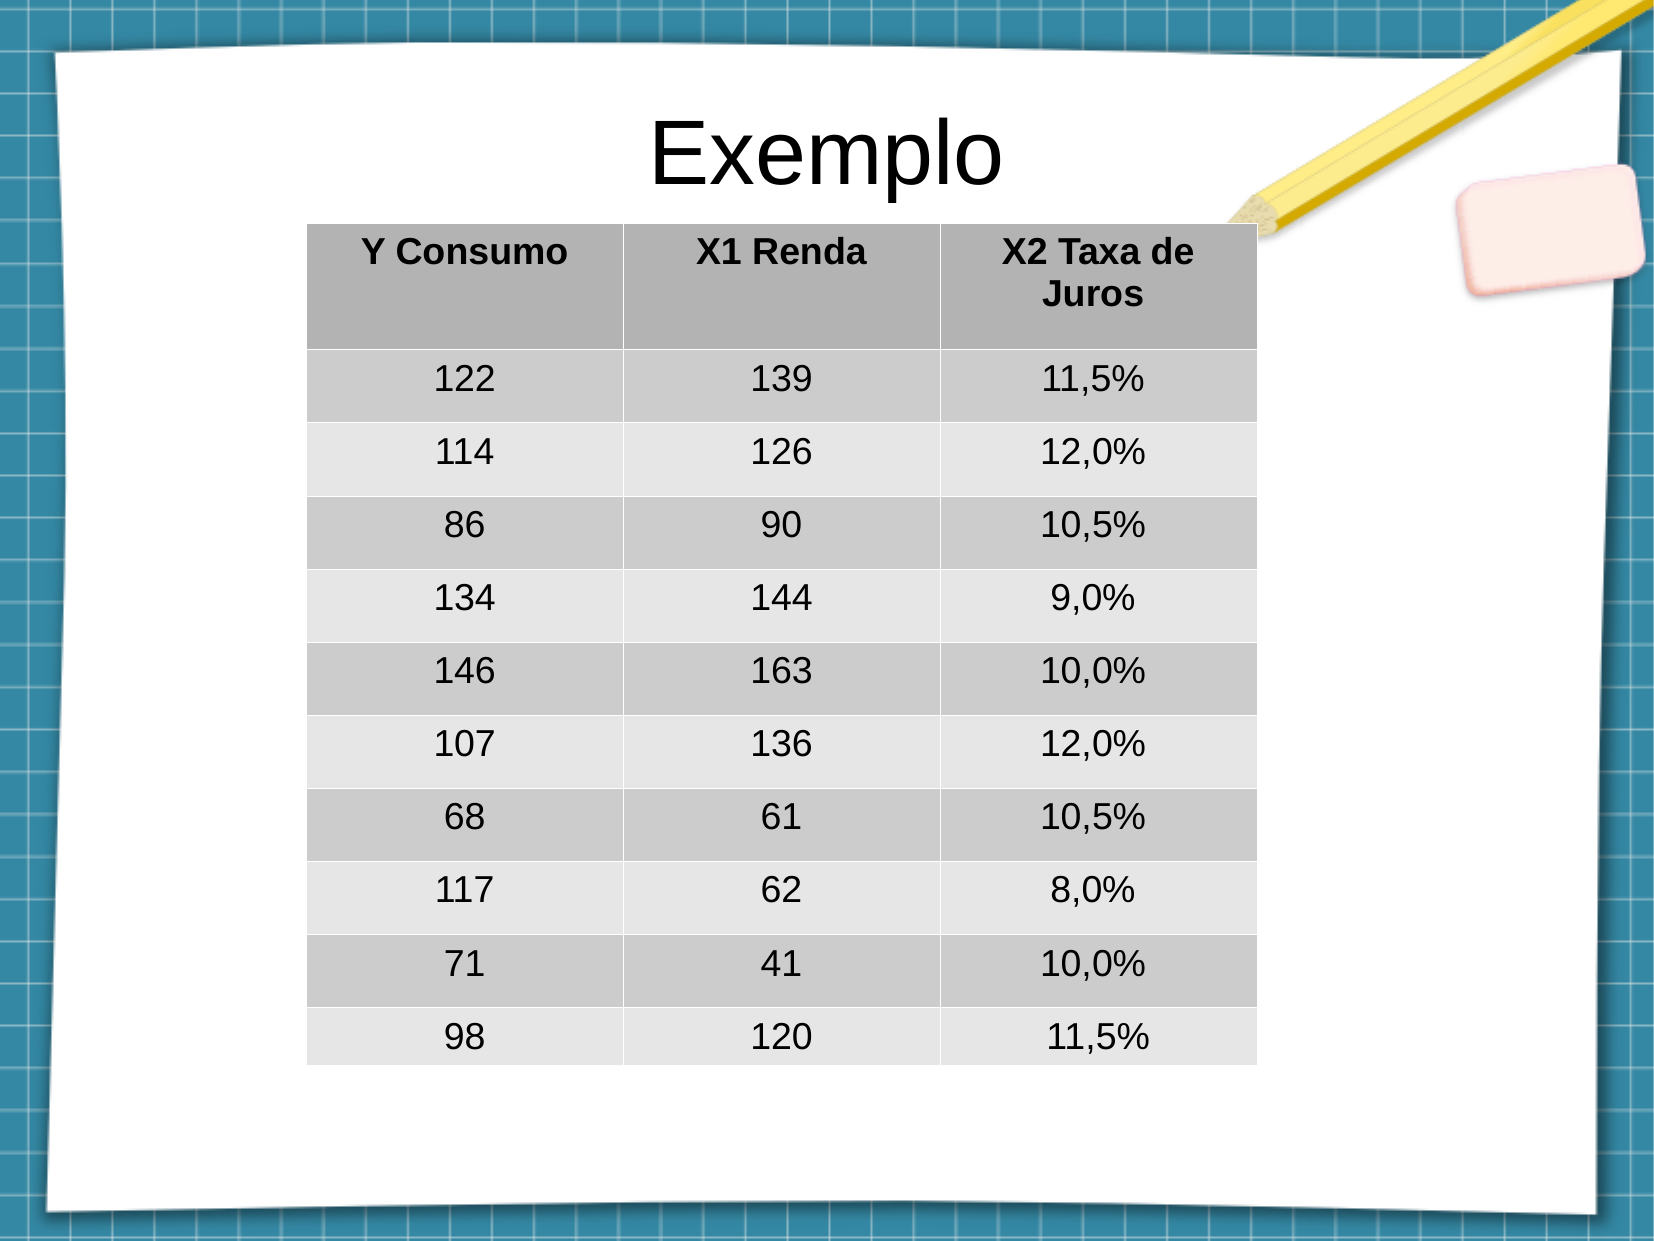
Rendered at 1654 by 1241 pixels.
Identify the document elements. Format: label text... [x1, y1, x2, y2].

table_cell 139 [624, 350, 940, 422]
table_cell 12,0% [941, 716, 1257, 788]
table_cell 61 [624, 789, 940, 861]
title Exemplo [82, 49, 1571, 257]
table_cell 98 [307, 1008, 623, 1065]
picture [0, 0, 1654, 1241]
table_cell 10,5% [941, 789, 1257, 861]
table_cell 90 [624, 497, 940, 569]
table_cell 107 [307, 716, 623, 788]
table_cell 41 [624, 935, 940, 1007]
table_cell 134 [307, 570, 623, 642]
table_cell 11,5% [941, 350, 1257, 422]
table_cell 126 [624, 423, 940, 496]
table_cell 10,0% [941, 643, 1257, 715]
table_cell 68 [307, 789, 623, 861]
table_cell 122 [307, 350, 623, 422]
table_cell 11,5% [941, 1008, 1257, 1065]
table_cell 136 [624, 716, 940, 788]
table_cell 86 [307, 497, 623, 569]
table_cell 8,0% [941, 862, 1257, 934]
table_cell 117 [307, 862, 623, 934]
table_cell 62 [624, 862, 940, 934]
table_cell 114 [307, 423, 623, 496]
table_cell 120 [624, 1008, 940, 1065]
table_cell 144 [624, 570, 940, 642]
table_header X2 Taxa de Juros [941, 224, 1257, 349]
table_cell 10,0% [941, 935, 1257, 1007]
table_cell 9,0% [941, 570, 1257, 642]
table_header X1 Renda [624, 224, 940, 349]
table_cell 12,0% [941, 423, 1257, 496]
table_cell 146 [307, 643, 623, 715]
table_cell 71 [307, 935, 623, 1007]
table_cell 10,5% [941, 497, 1257, 569]
table_header Y Consumo [307, 224, 623, 349]
table_cell 163 [624, 643, 940, 715]
